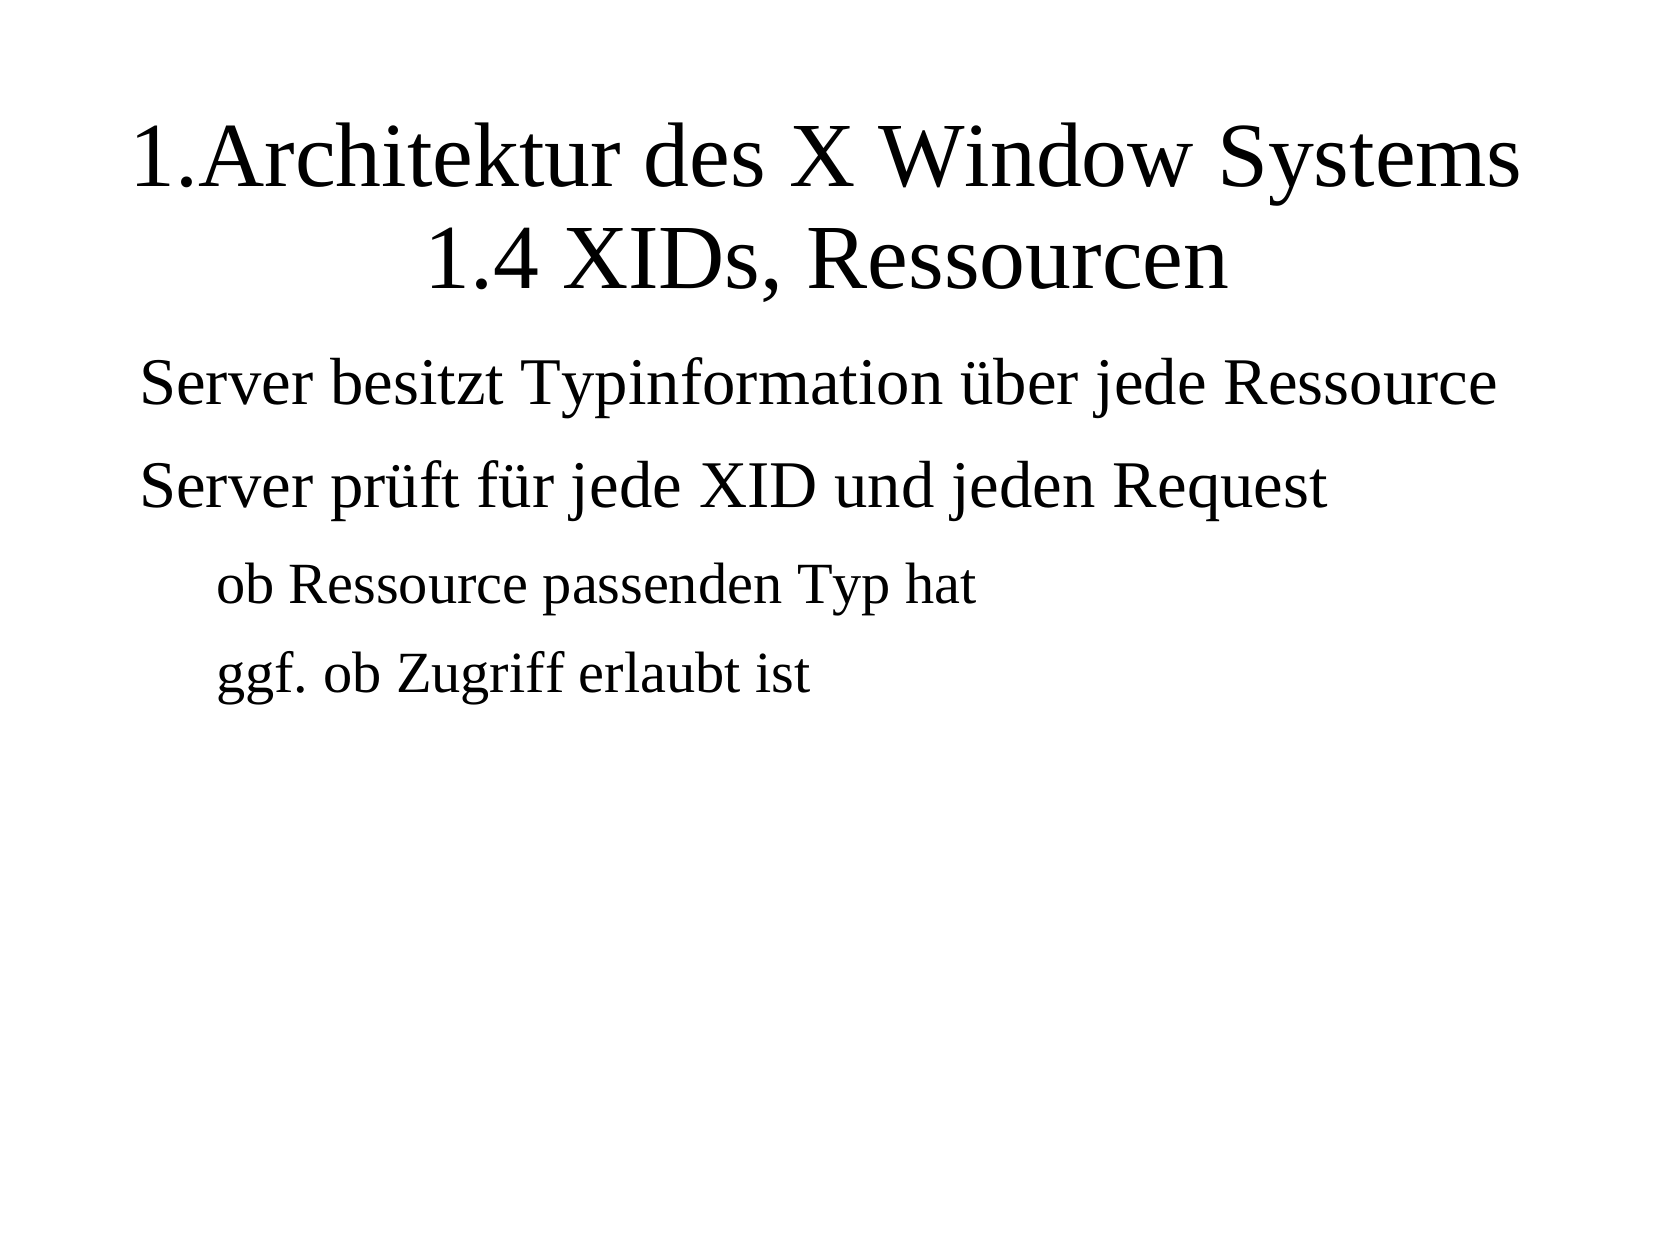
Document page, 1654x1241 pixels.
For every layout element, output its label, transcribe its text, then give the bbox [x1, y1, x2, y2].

list Server besitzt Typinformation über jede Ressource Server prüft für jede XID und jeden Request ob Ressource passenden Typ hat ggf. ob Zugriff erlaubt ist [121, 344, 1534, 1127]
title 1.Architektur des X Window Systems 1.4 XIDs, Ressourcen [121, 102, 1534, 311]
